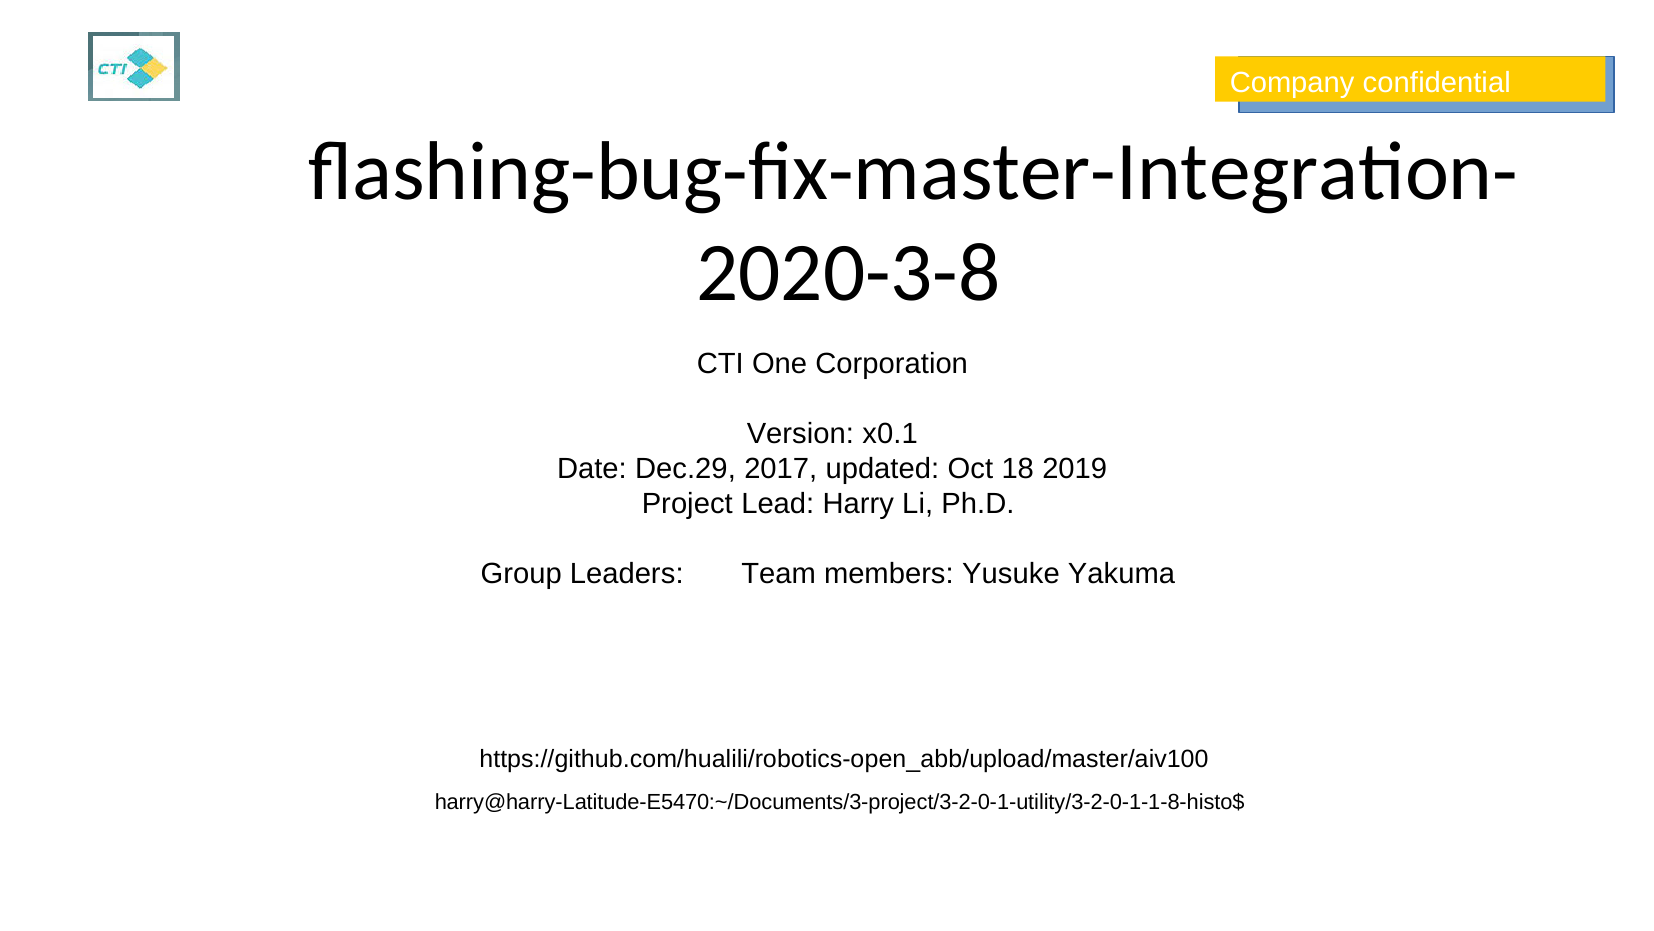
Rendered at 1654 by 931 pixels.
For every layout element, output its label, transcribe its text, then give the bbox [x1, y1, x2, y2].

text_box CTI One Corporation Version: x0.1 Date: Dec.29, 2017, updated: Oct 18 2019 Project Lead: Harry Li, Ph.D. Group Leaders: Team members: Yusuke Yakuma [300, 337, 1366, 732]
title flashing-bug-fix-master-Integration-2020-3-8 [104, 132, 1593, 293]
picture [88, 32, 180, 102]
text_box [1239, 56, 1615, 113]
text_box harry@harry-Latitude-E5470:~/Documents/3-project/3-2-0-1-utility/3-2-0-1-1-8-histo$ [420, 780, 1291, 826]
text_box Company confidential [1215, 56, 1606, 102]
text_box https://github.com/hualili/robotics-open_abb/upload/master/aiv100 [464, 735, 1246, 780]
